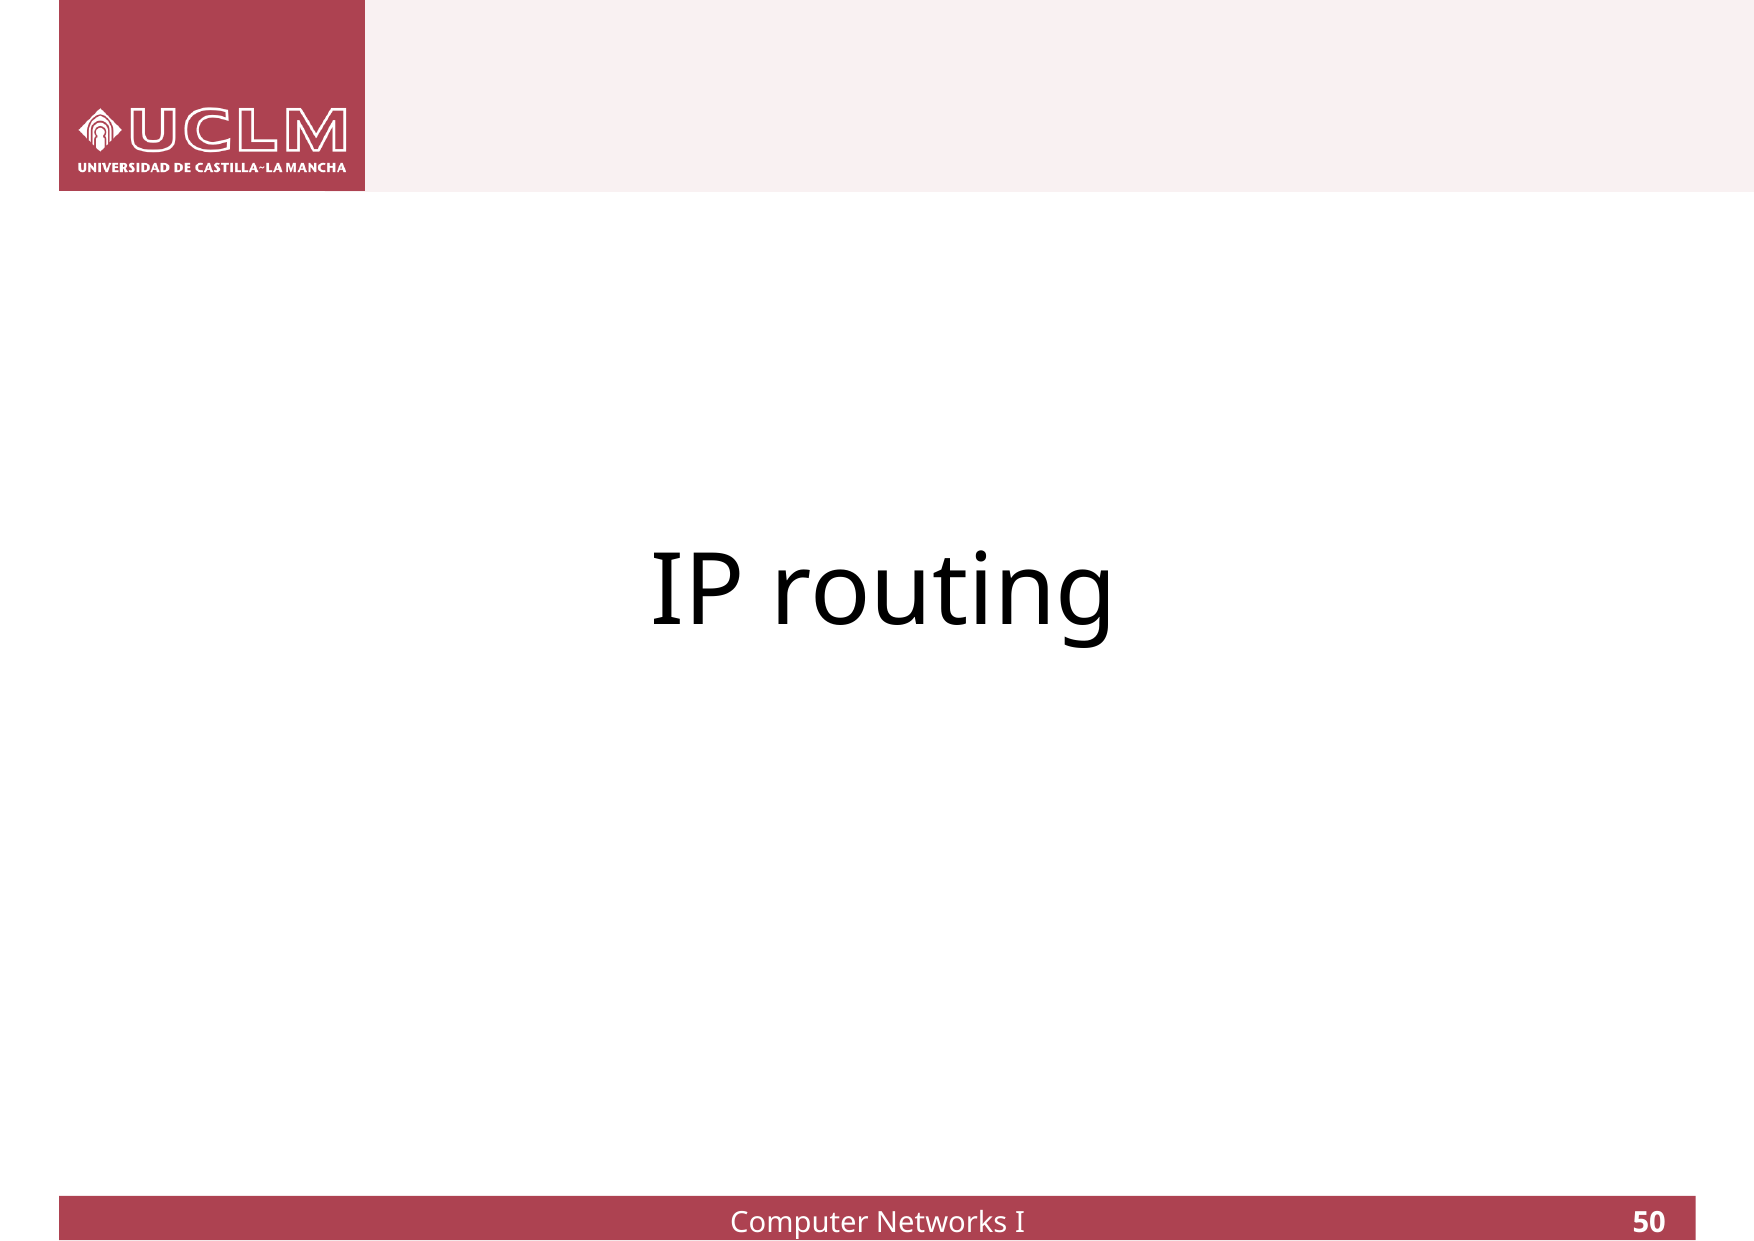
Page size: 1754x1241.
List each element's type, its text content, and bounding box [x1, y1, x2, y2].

list IP routing [94, 518, 1674, 694]
picture [59, 0, 365, 191]
